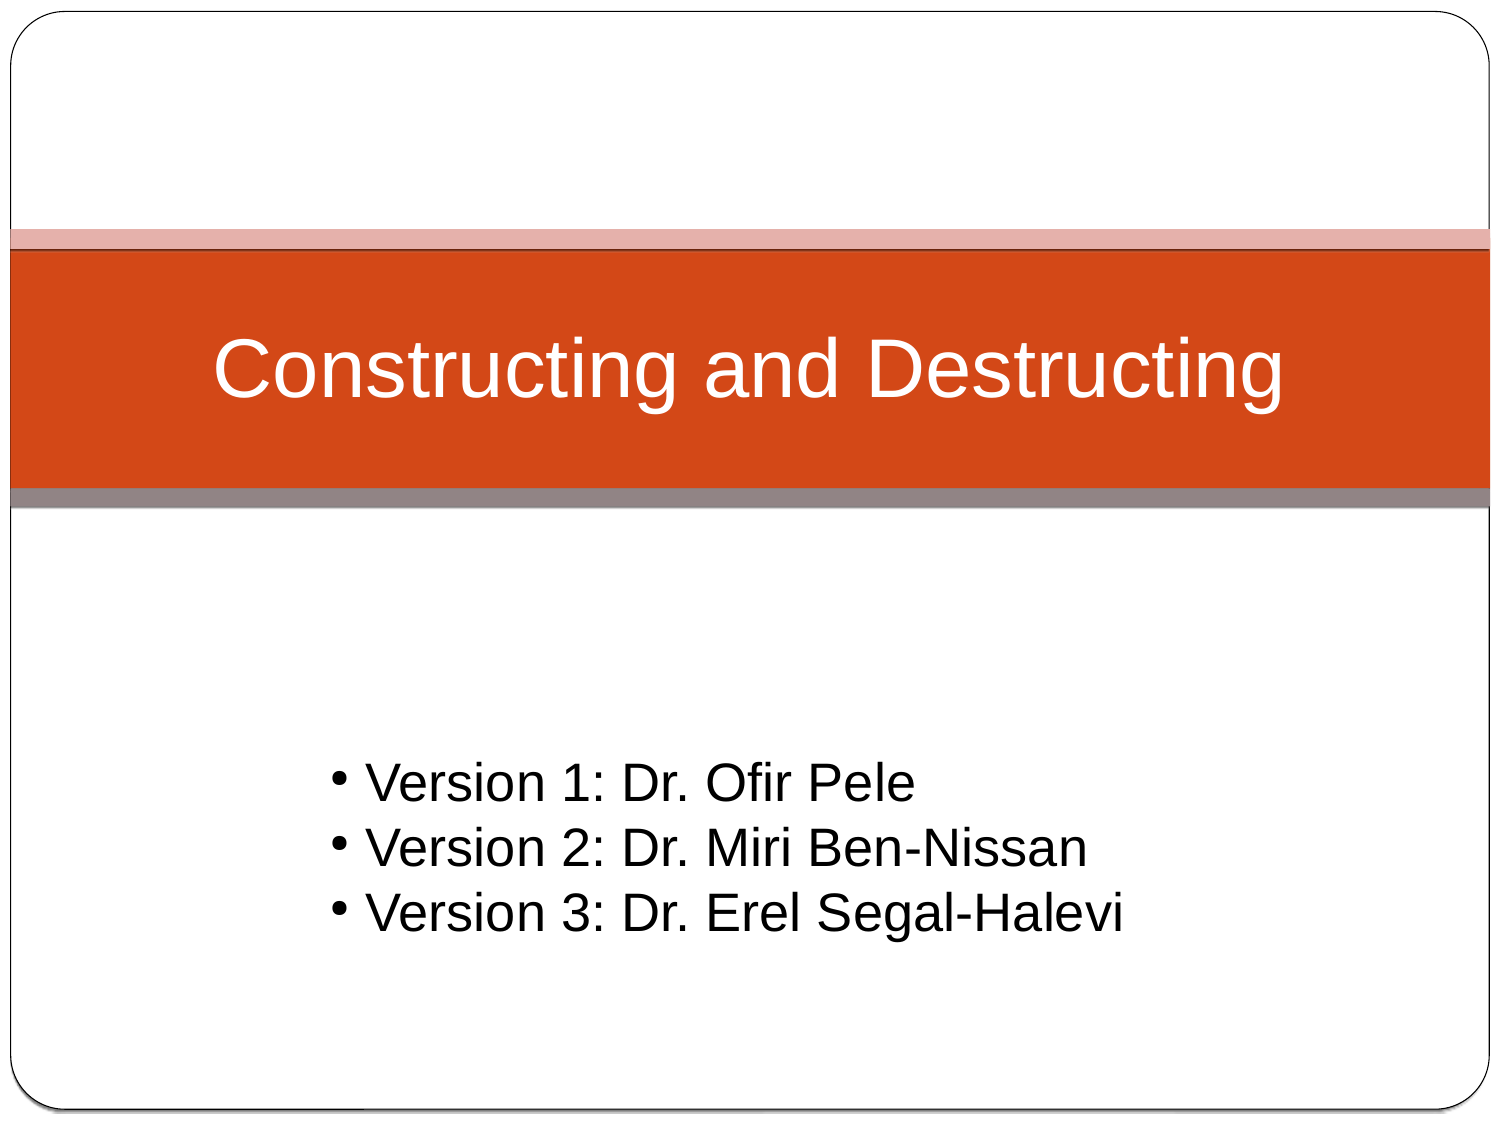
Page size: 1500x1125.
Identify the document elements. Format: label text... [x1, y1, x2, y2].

title Constructing and Destructing [75, 247, 1425, 489]
text_box Version 1: Dr. Ofir Pele Version 2: Dr. Miri Ben-Nissan Version 3: Dr. Erel Segal-Halevi [315, 675, 1170, 1021]
